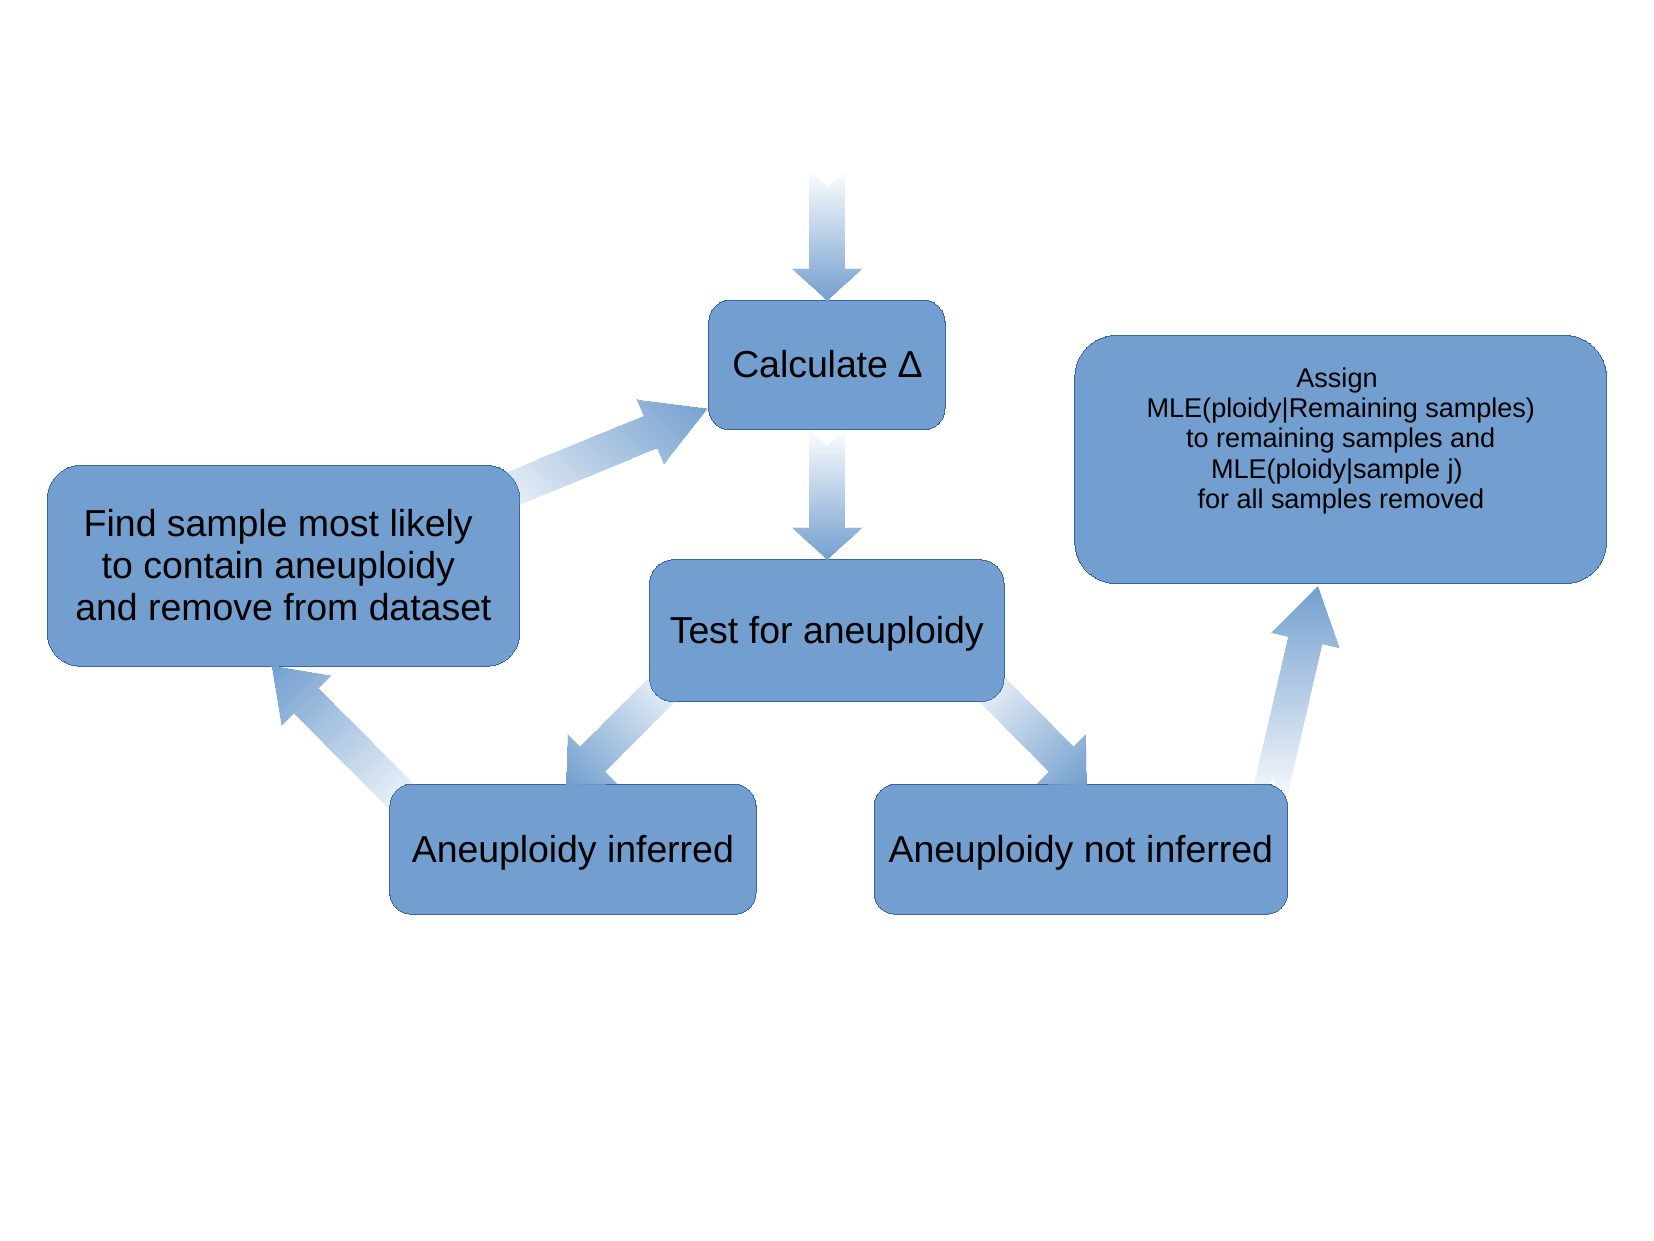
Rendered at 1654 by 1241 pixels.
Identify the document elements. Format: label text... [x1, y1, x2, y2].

text_box Calculate ∆ [708, 300, 946, 430]
text_box [1249, 585, 1340, 811]
text_box [791, 170, 863, 301]
text_box [566, 666, 685, 785]
text_box [271, 666, 425, 820]
text_box [969, 666, 1087, 785]
text_box [469, 399, 708, 520]
text_box Test for aneuploidy [649, 559, 1005, 702]
text_box Aneuploidy inferred [389, 784, 757, 915]
text_box Assign MLE(ploidy|Remaining samples) to remaining samples and MLE(ploidy|sample j) for all samples removed [1074, 335, 1607, 584]
text_box Find sample most likely to contain aneuploidy and remove from dataset [47, 465, 520, 667]
text_box [791, 429, 863, 560]
text_box Aneuploidy not inferred [874, 784, 1288, 915]
